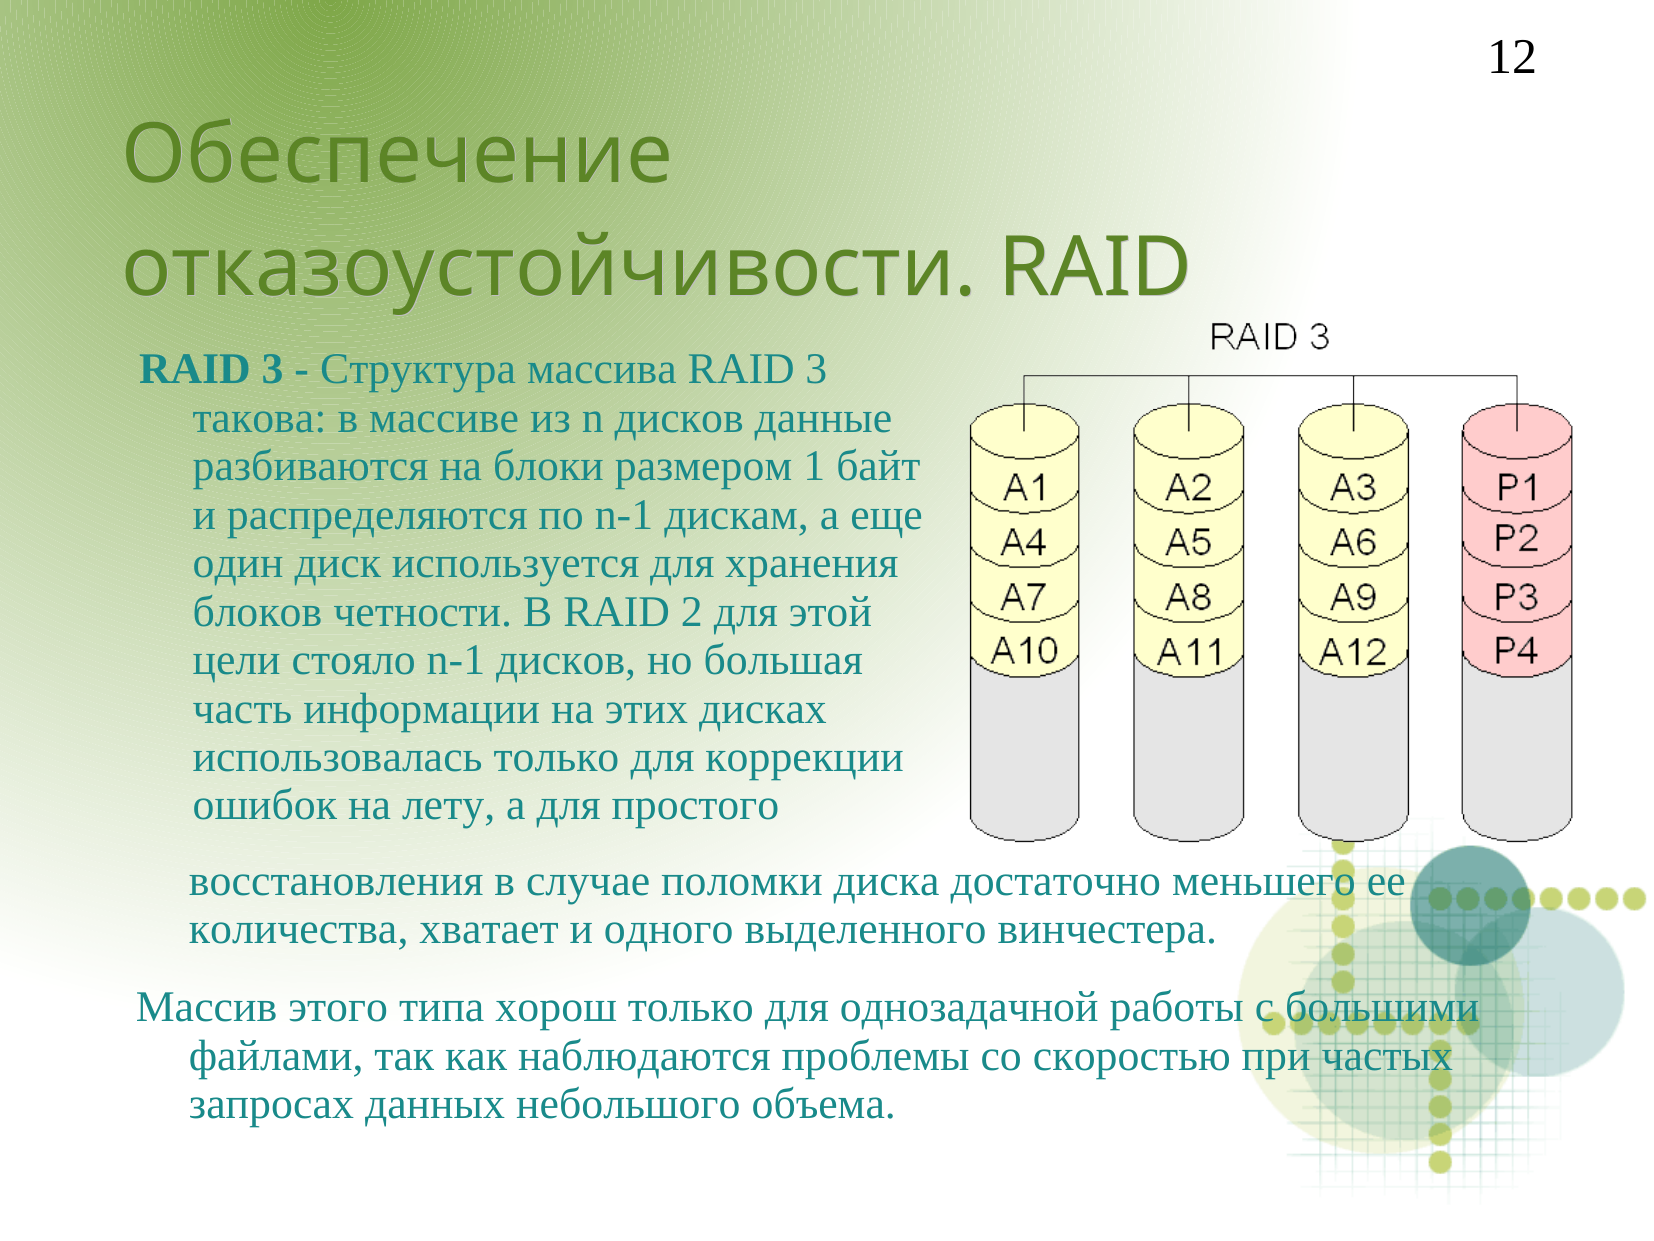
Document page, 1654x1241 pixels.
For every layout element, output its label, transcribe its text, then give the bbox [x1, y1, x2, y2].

text_box <номер> [1498, 29, 1654, 89]
list RAID 3 - Структура массива RAID 3 такова: в массиве из n дисков данные разбиваются на блоки размером 1 байт и распределяются по n-1 дискам, а еще один диск используется для хранения блоков четности. В RAID 2 для этой цели стояло n-1 дисков, но большая часть информации на этих дисках использовалась только для коррекции ошибок на лету, а для простого [121, 344, 915, 856]
list восстановления в случае поломки диска достаточно меньшего ее количества, хватает и одного выделенного винчестера. Массив этого типа хорош только для однозадачной работы с большими файлами, так как наблюдаются проблемы со скоростью при частых запросах данных небольшого объема. [118, 856, 1565, 1182]
title Обеспечение отказоустойчивости. RAID [121, 102, 1534, 311]
picture [915, 295, 1654, 1211]
